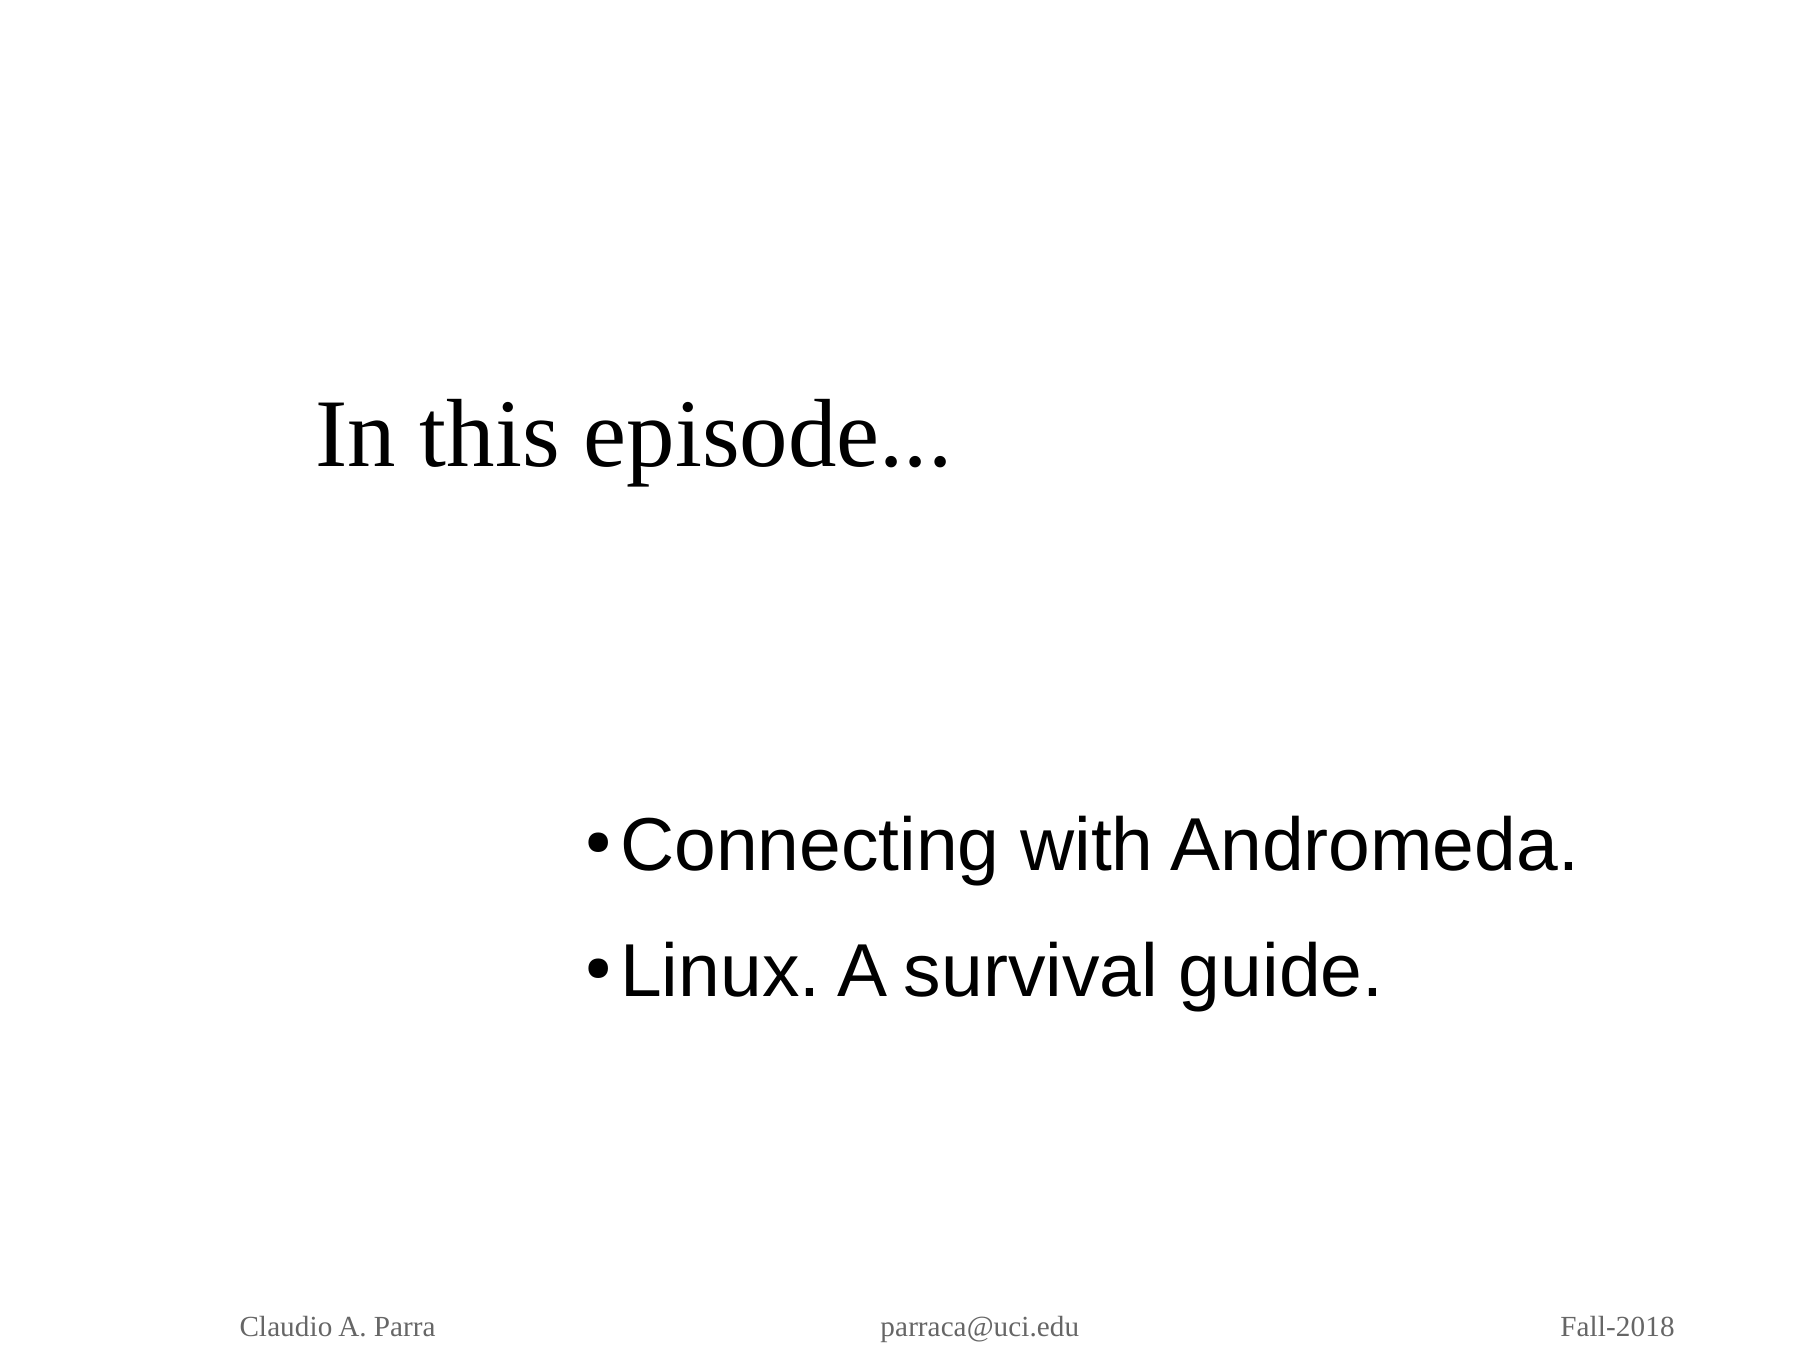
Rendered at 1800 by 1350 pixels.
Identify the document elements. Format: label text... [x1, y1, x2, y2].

subtitle In this episode... [315, 380, 1720, 488]
text_box Connecting with Andromeda. Linux. A survival guide. [570, 753, 1681, 1021]
